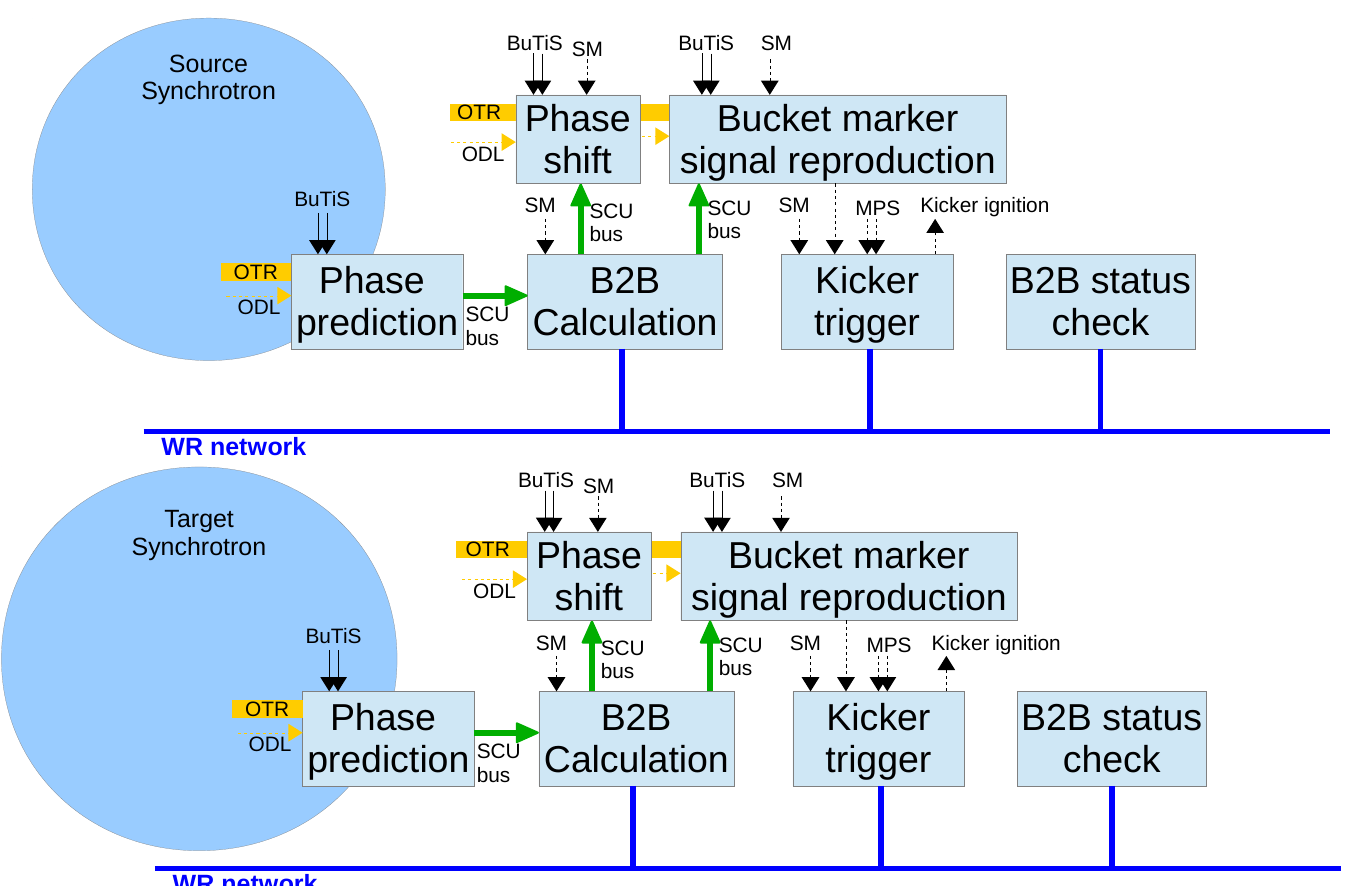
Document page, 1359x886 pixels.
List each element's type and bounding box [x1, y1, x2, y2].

chart [0, 11, 1359, 886]
